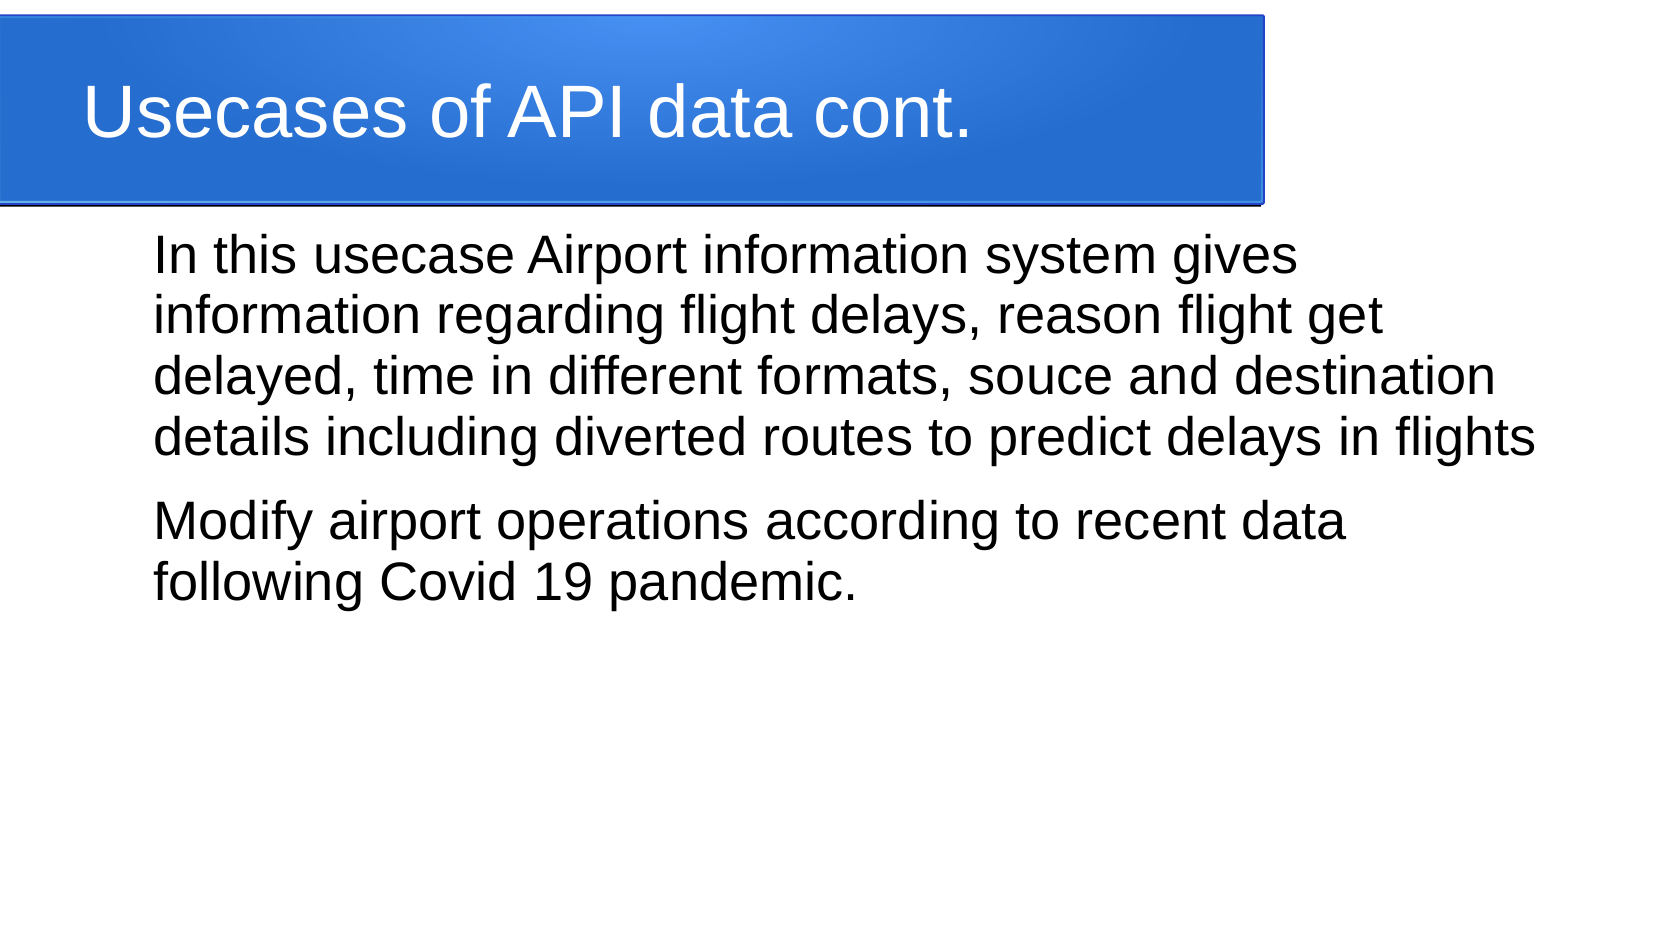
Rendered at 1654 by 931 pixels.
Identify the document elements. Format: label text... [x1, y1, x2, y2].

title Usecases of API data cont. [82, 35, 1235, 189]
list In this usecase Airport information system gives information regarding flight delays, reason flight get delayed, time in different formats, souce and destination details including diverted routes to predict delays in flights Modify airport operations according to recent data following Covid 19 pandemic. [82, 224, 1571, 764]
